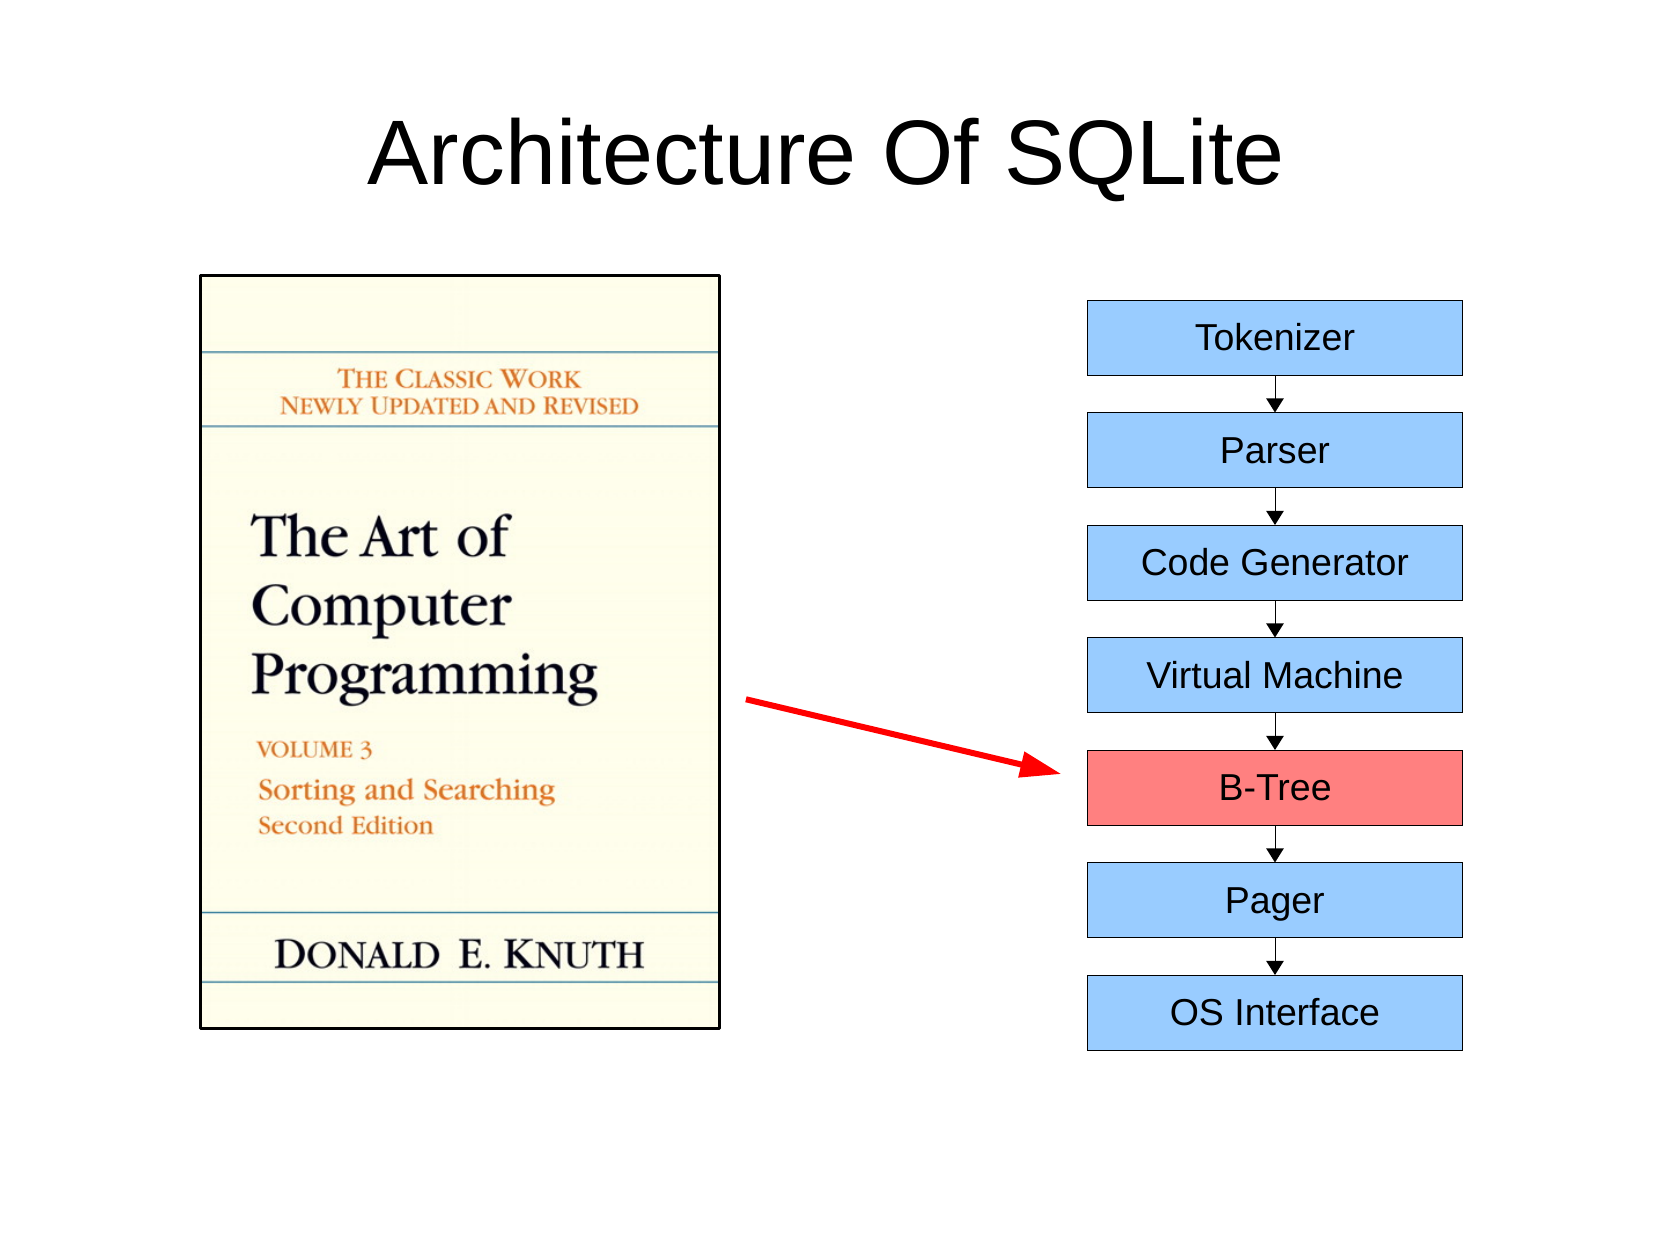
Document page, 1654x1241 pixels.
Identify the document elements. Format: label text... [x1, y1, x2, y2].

title Architecture Of SQLite [82, 49, 1571, 257]
picture [201, 277, 718, 1028]
text_box Parser [1087, 412, 1463, 488]
text_box B-Tree [1087, 750, 1463, 826]
text_box OS Interface [1087, 975, 1463, 1051]
text_box Virtual Machine [1087, 637, 1463, 713]
text_box Tokenizer [1087, 300, 1463, 376]
text_box Code Generator [1087, 525, 1463, 601]
text_box Pager [1087, 862, 1463, 938]
